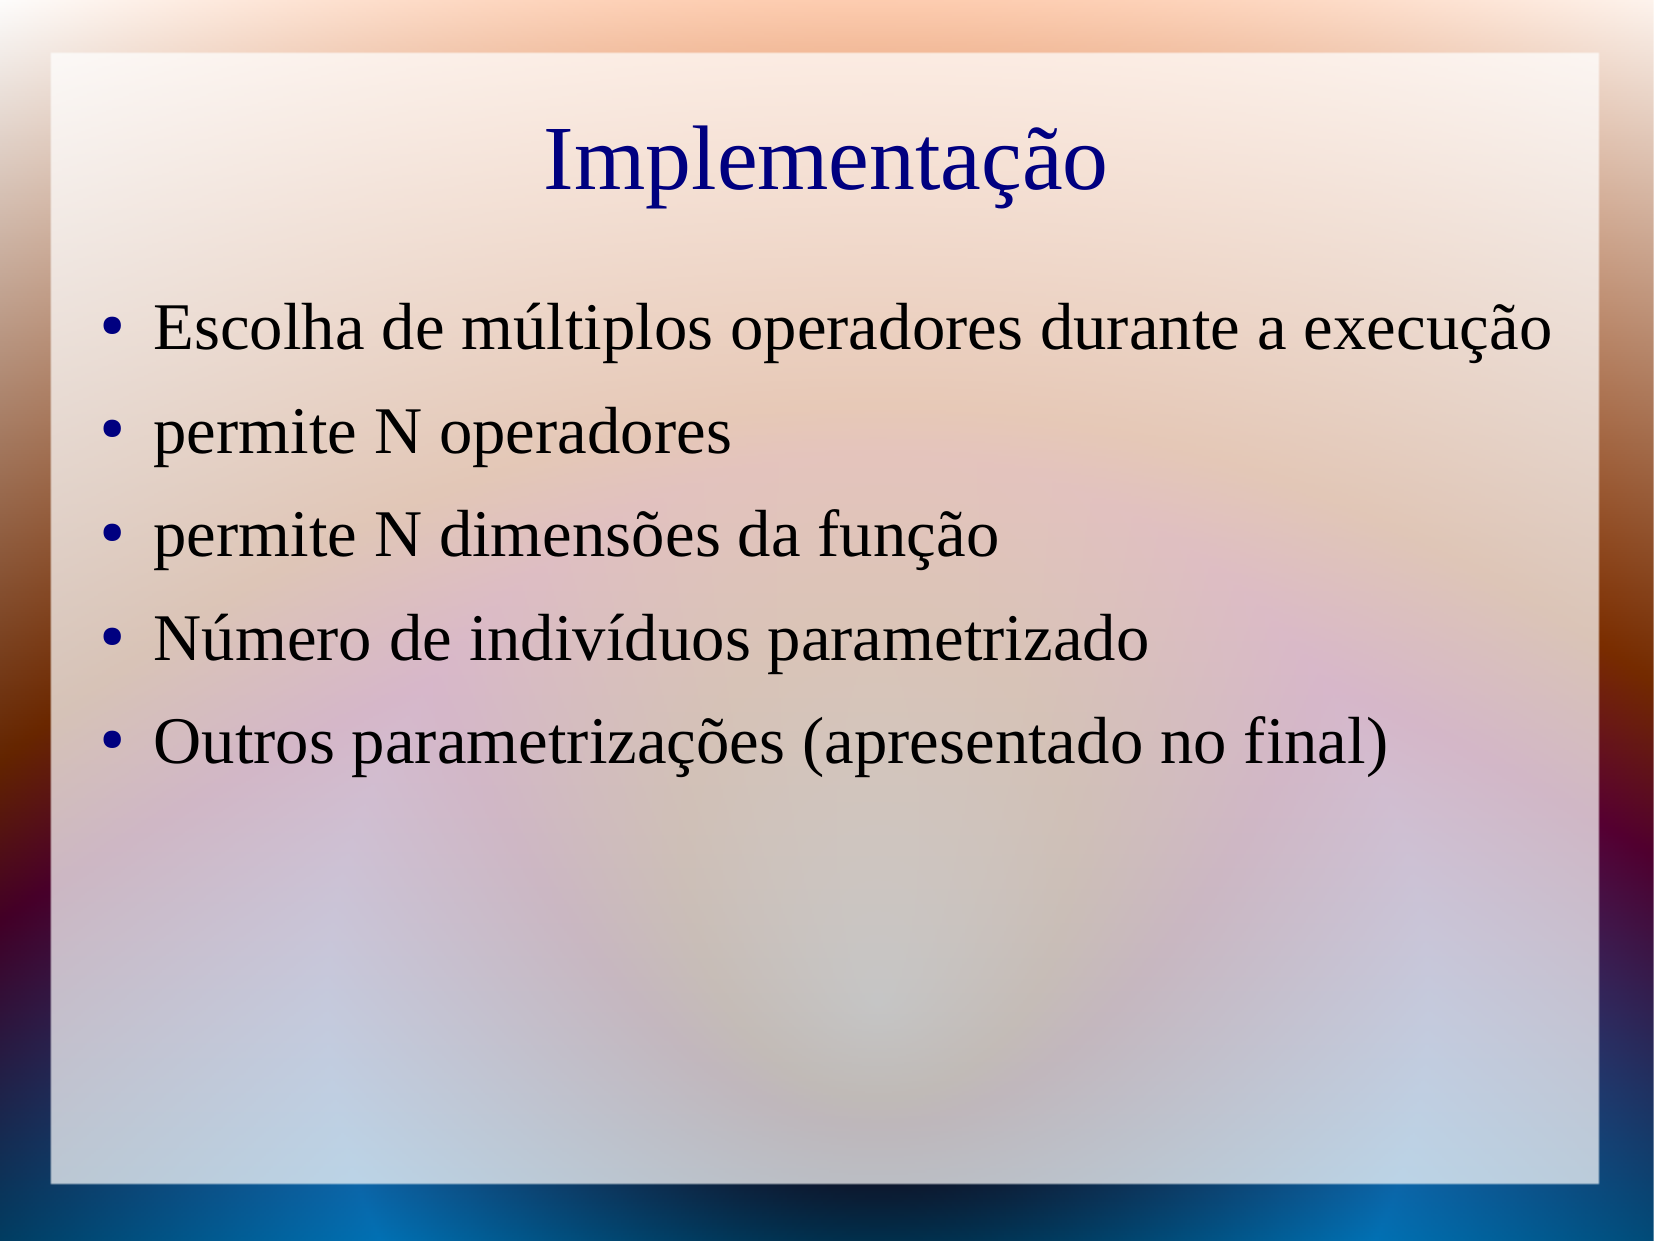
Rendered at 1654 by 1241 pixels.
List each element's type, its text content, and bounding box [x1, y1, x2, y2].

picture [0, 0, 1654, 1241]
list Escolha de múltiplos operadores durante a execução permite N operadores permite N dimensões da função Número de indivíduos parametrizado Outros parametrizações (apresentado no final) [82, 290, 1571, 1109]
title Implementação [82, 55, 1571, 263]
